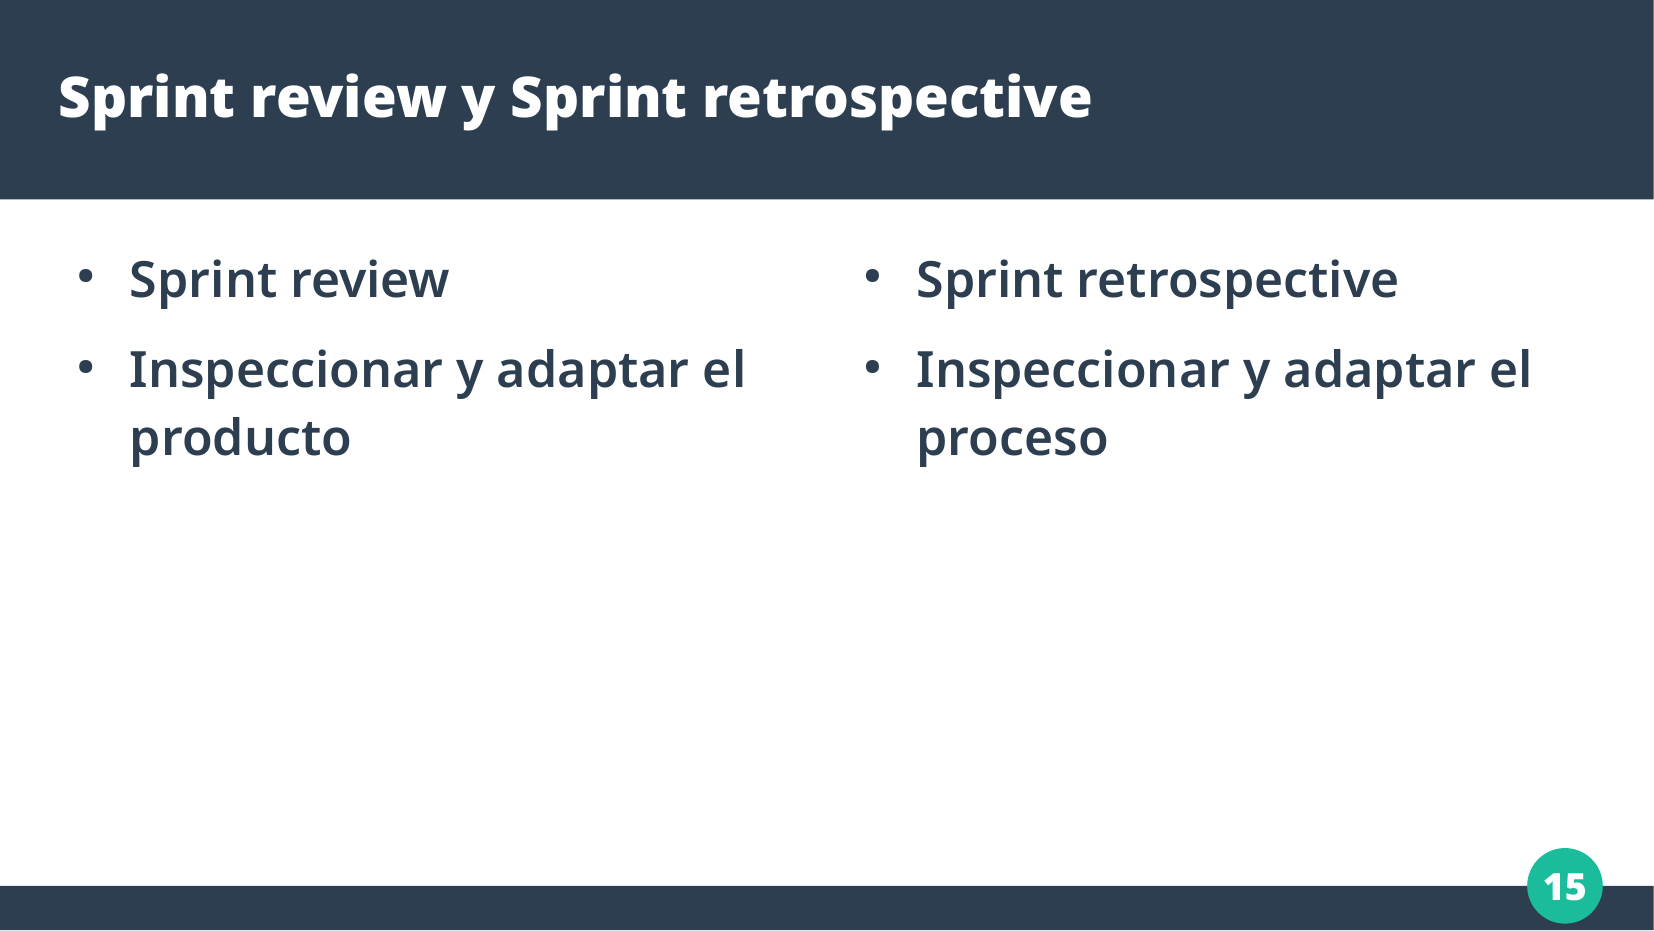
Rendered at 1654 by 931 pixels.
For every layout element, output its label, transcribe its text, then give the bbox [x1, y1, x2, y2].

title Sprint review y Sprint retrospective [59, 37, 1595, 155]
list Sprint retrospective Inspeccionar y adaptar el proceso [845, 243, 1596, 864]
list Sprint review Inspeccionar y adaptar el producto [59, 243, 809, 864]
